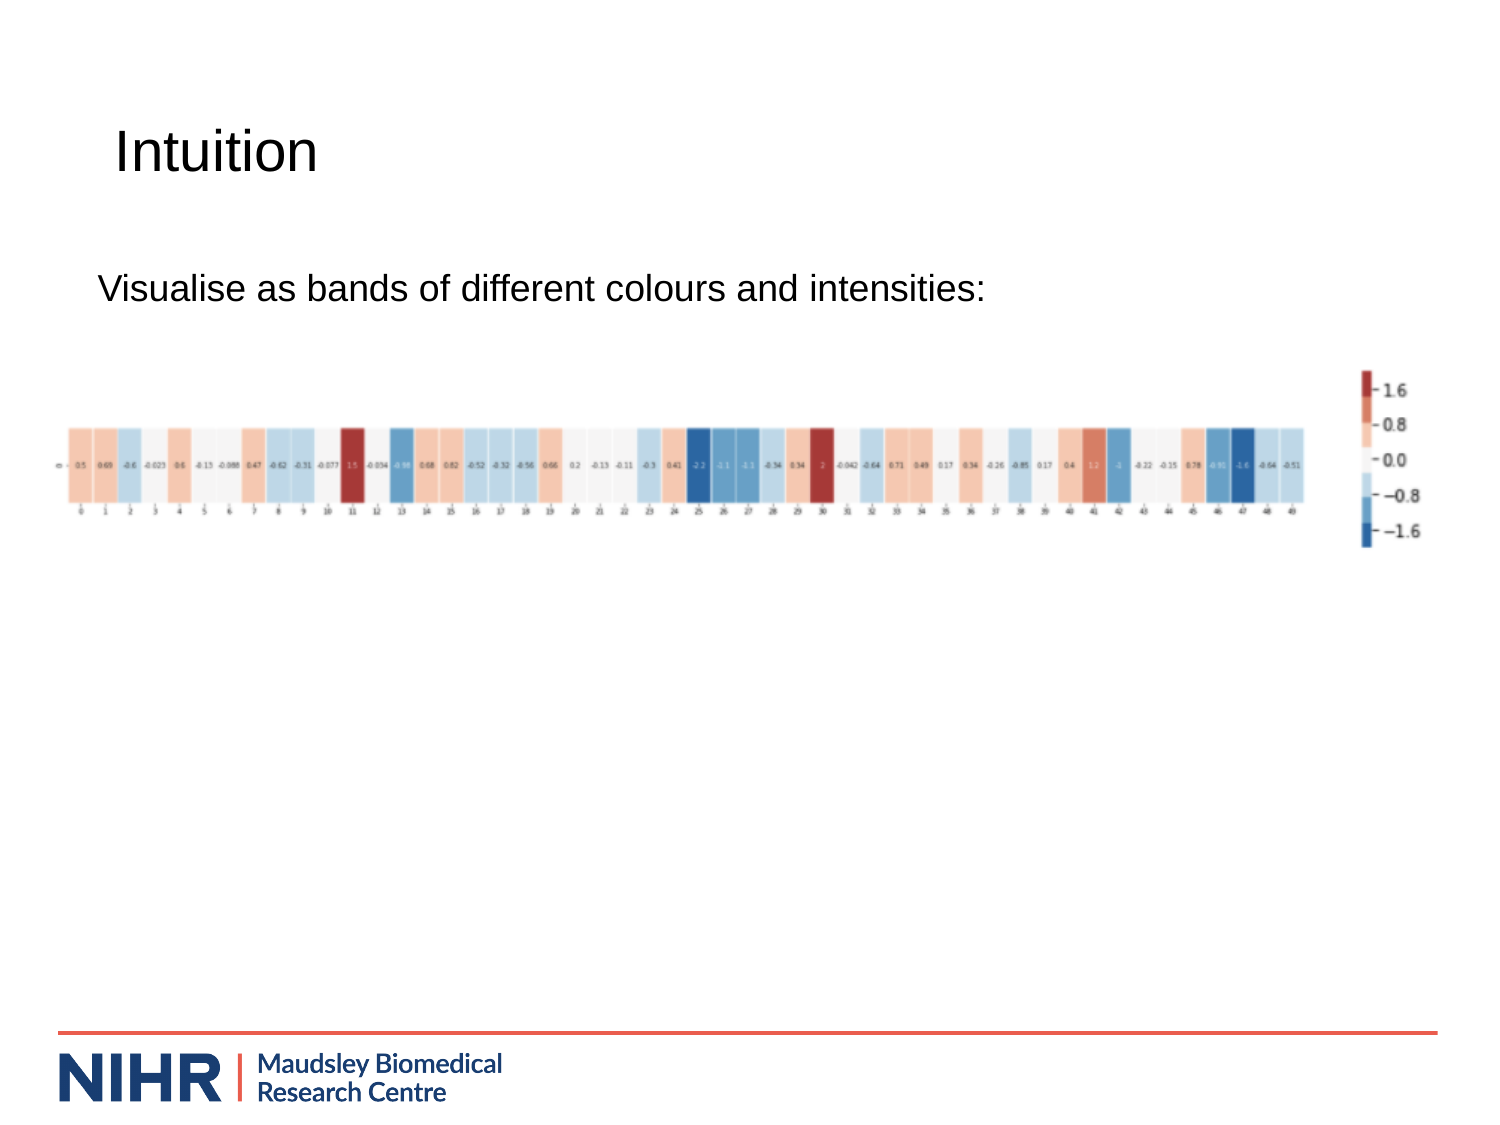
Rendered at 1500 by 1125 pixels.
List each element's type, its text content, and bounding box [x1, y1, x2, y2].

picture [29, 1018, 531, 1125]
picture [4, 353, 1500, 575]
text_box Intuition [100, 113, 1105, 192]
text_box Visualise as bands of different colours and intensities: [82, 259, 1002, 317]
